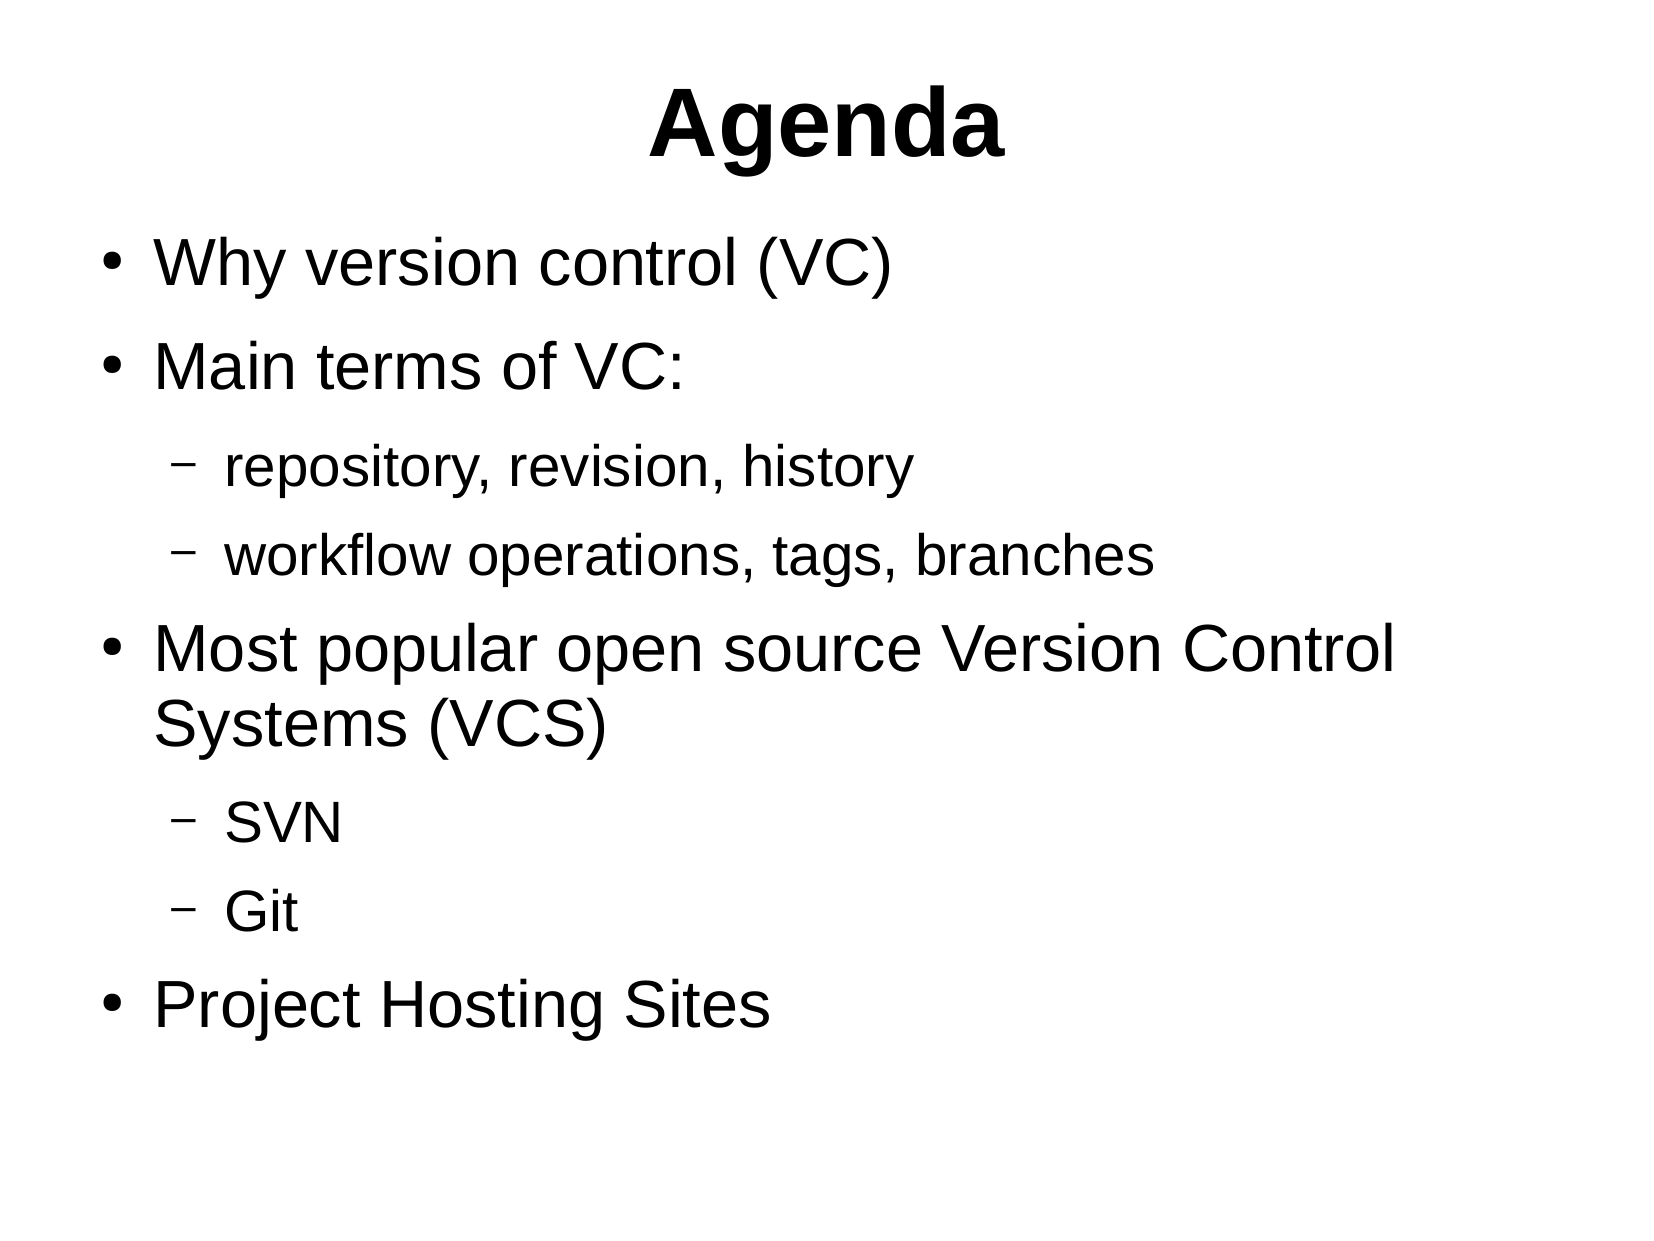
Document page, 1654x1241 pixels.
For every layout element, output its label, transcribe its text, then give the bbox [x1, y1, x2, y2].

list Why version control (VC) Main terms of VC: repository, revision, history workflow operations, tags, branches Most popular open source Version Control Systems (VCS) SVN Git Project Hosting Sites [82, 225, 1538, 1186]
title Agenda [82, 49, 1571, 196]
